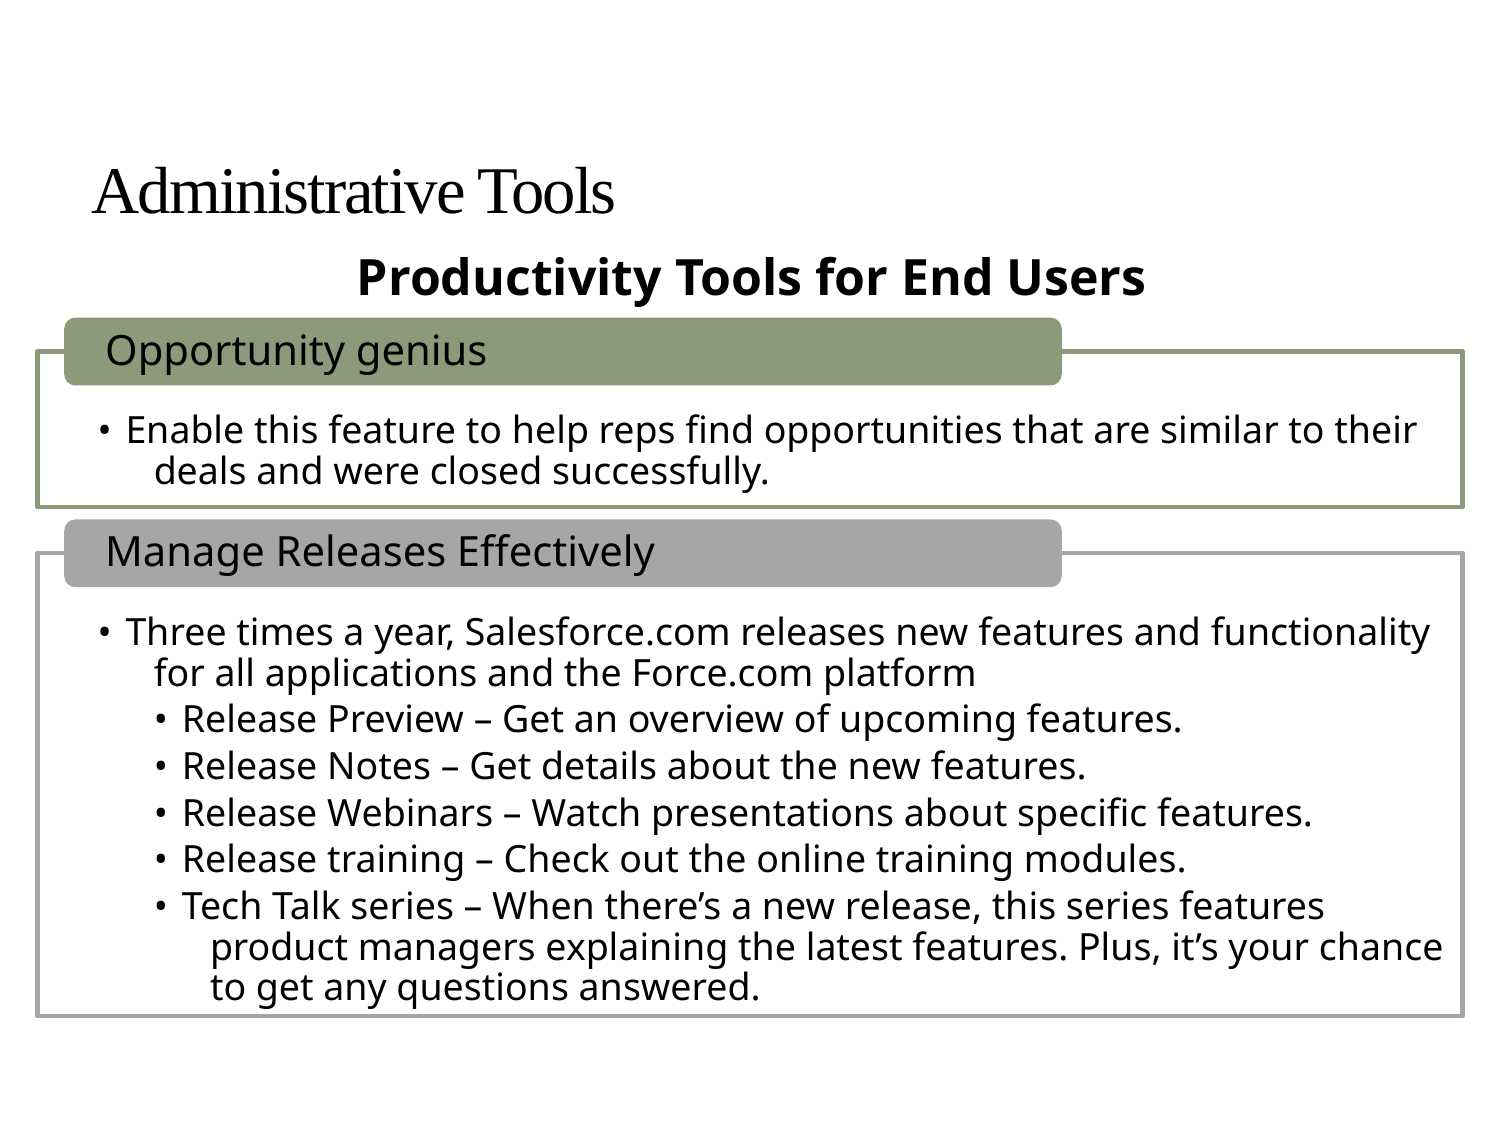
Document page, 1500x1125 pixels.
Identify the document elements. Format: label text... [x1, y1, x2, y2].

text_box Productivity Tools for End Users [77, 238, 1427, 313]
text_box Opportunity genius [64, 317, 1062, 386]
text_box Manage Releases Effectively [64, 519, 1062, 588]
text_box Three times a year, Salesforce.com releases new features and functionality for all applications and the Force.com platform Release Preview – Get an overview of upcoming features. Release Notes – Get details about the new features. Release Webinars – Watch presentations about specific features. Release training – Check out the online training modules. Tech Talk series – When there’s a new release, this series features product managers explaining the latest features. Plus, it’s your chance to get any questions answered. [37, 553, 1463, 1017]
text_box Enable this feature to help reps find opportunities that are similar to their deals and were closed successfully. [37, 351, 1463, 508]
title Administrative Tools [76, 137, 1427, 238]
